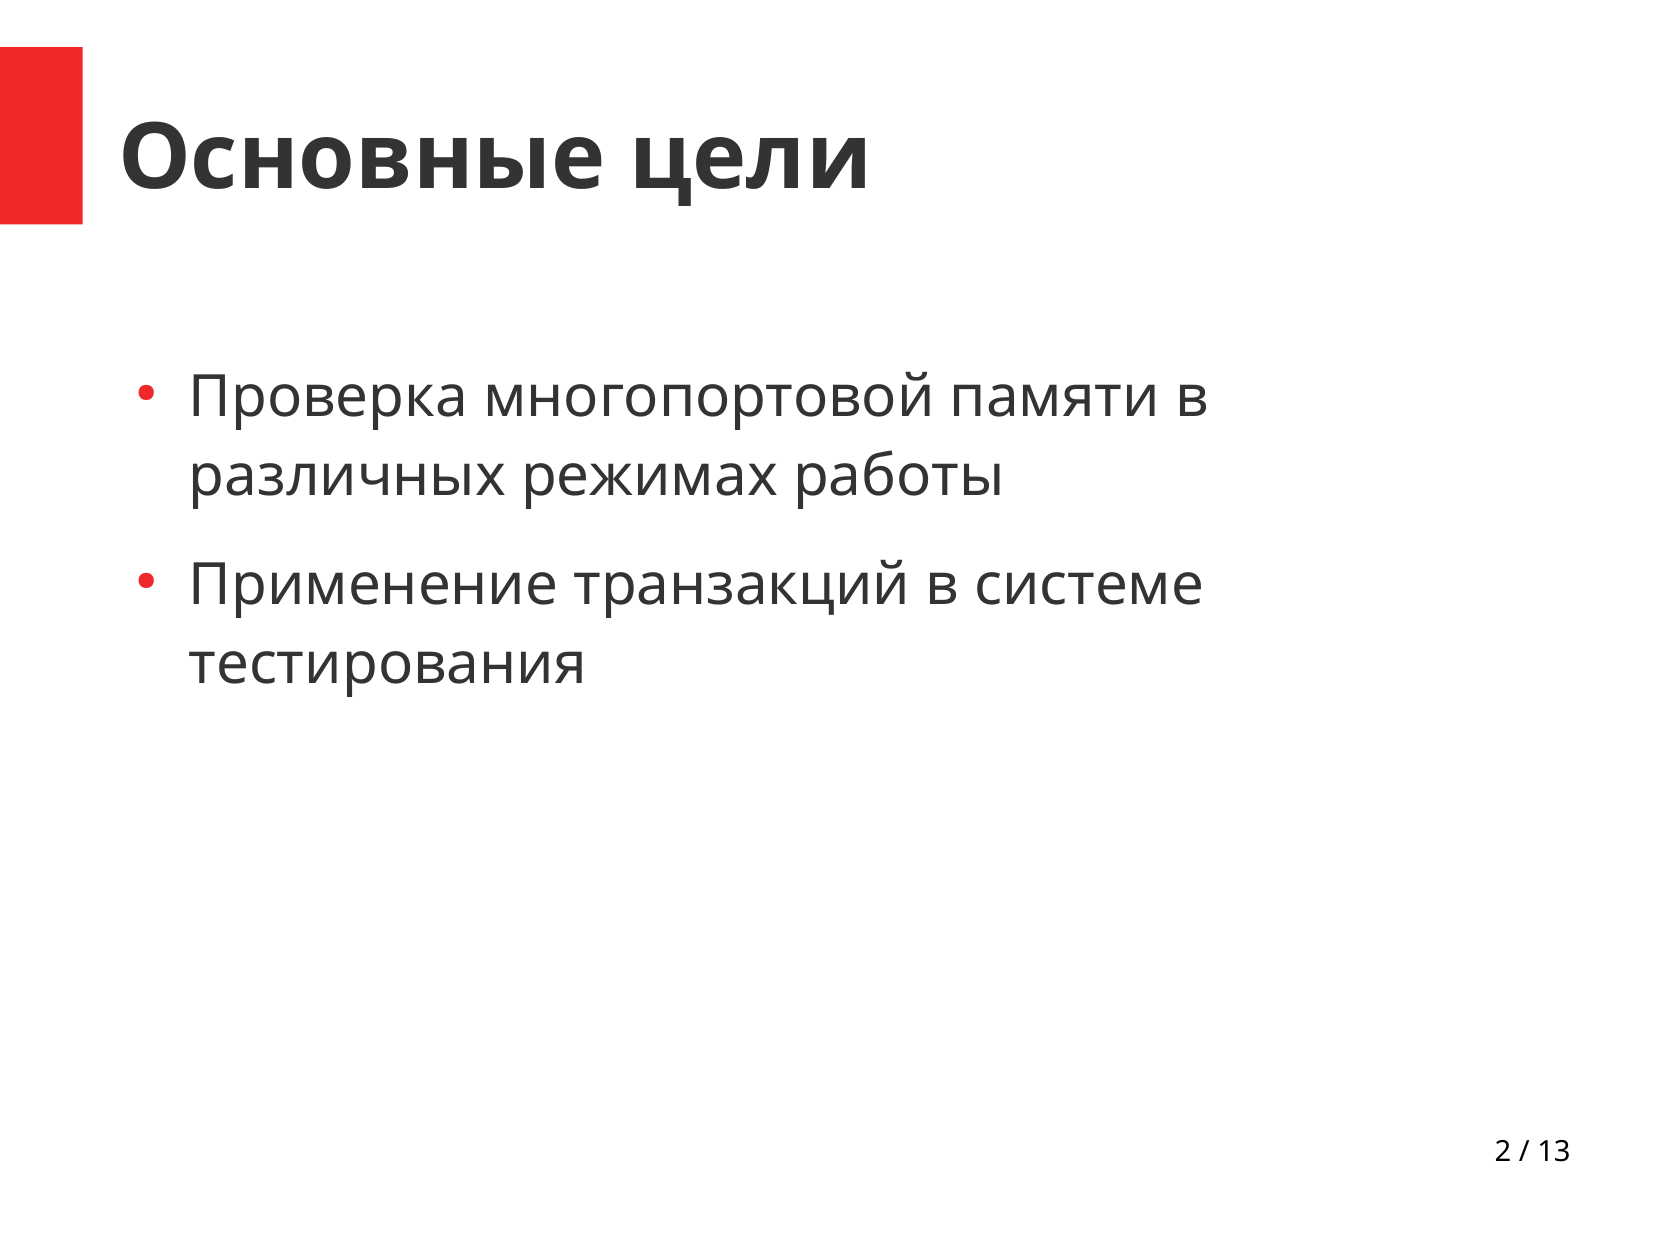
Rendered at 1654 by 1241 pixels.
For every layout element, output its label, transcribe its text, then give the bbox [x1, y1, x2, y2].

title Основные цели [118, 49, 1571, 257]
list Проверка многопортовой памяти в различных режимах работы Применение транзакций в системе тестирования [118, 354, 1536, 1074]
